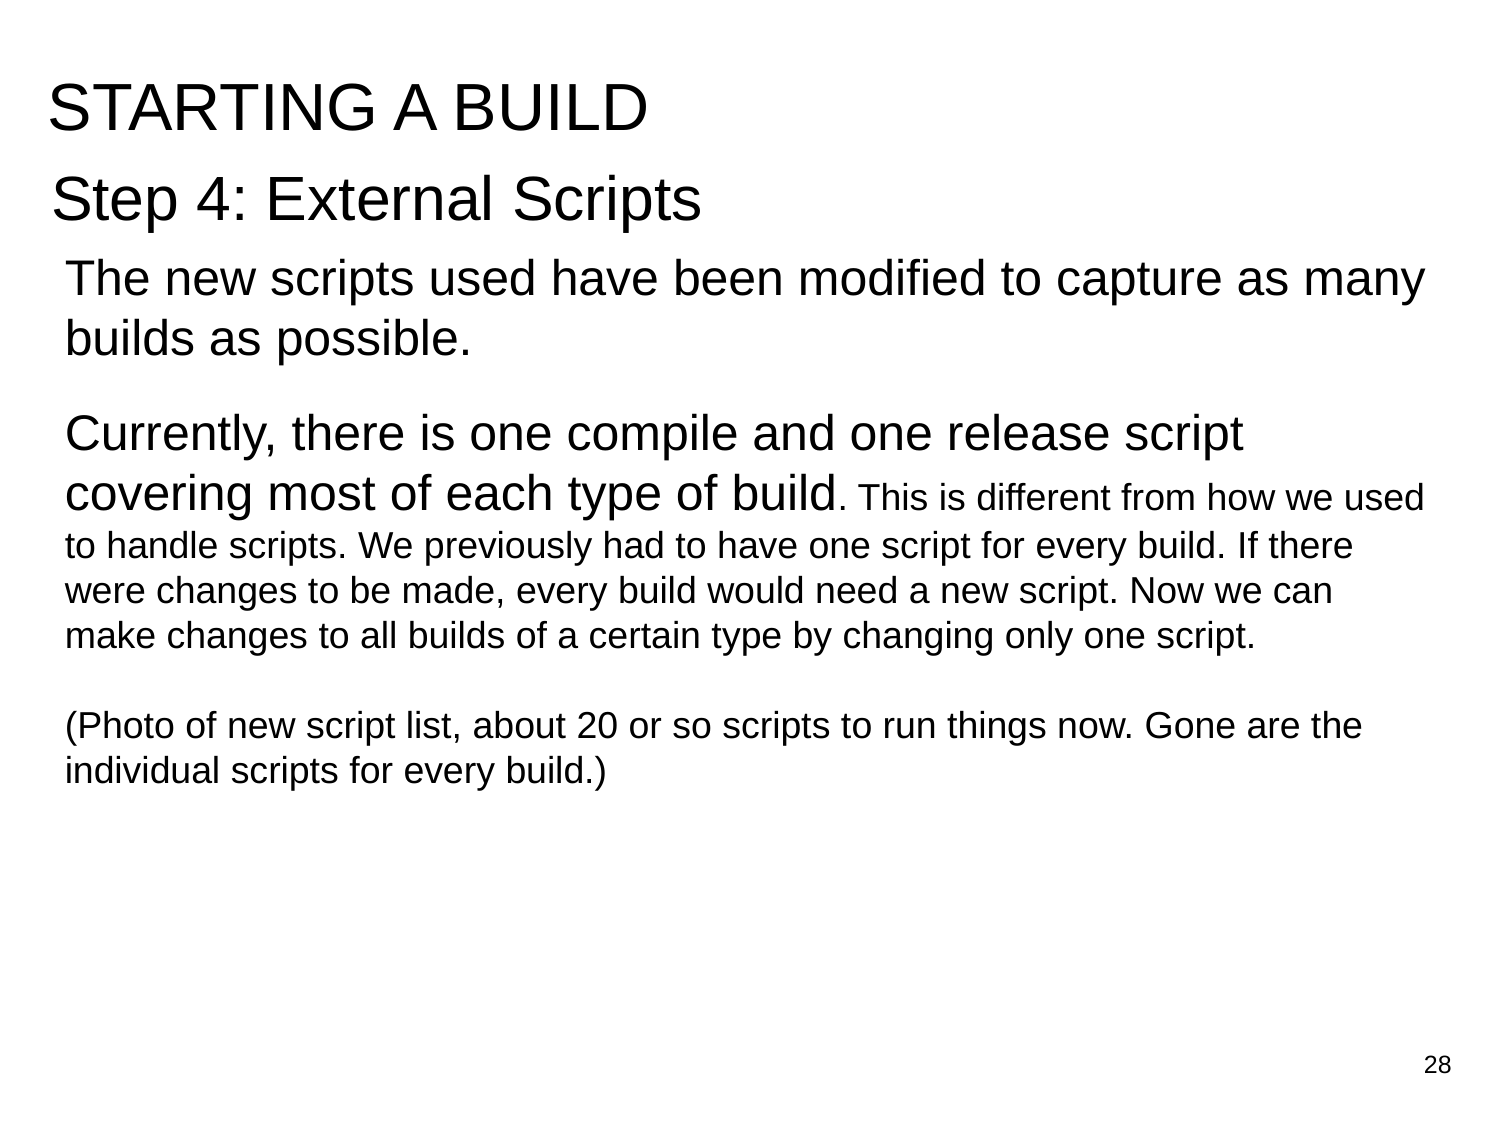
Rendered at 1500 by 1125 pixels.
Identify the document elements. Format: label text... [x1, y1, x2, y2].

slide_number <number> [1325, 1047, 1452, 1080]
title Starting a build [48, 57, 1452, 150]
text_box The new scripts used have been modified to capture as many builds as possible. Currently, there is one compile and one release script covering most of each type of build. This is different from how we used to handle scripts. We previously had to have one script for every build. If there were changes to be made, every build would need a new script. Now we can make changes to all builds of a certain type by changing only one script. (Photo of new script list, about 20 or so scripts to run things now. Gone are the individual scripts for every build.) [50, 238, 1450, 799]
list Step 4: External Scripts [48, 150, 1452, 241]
